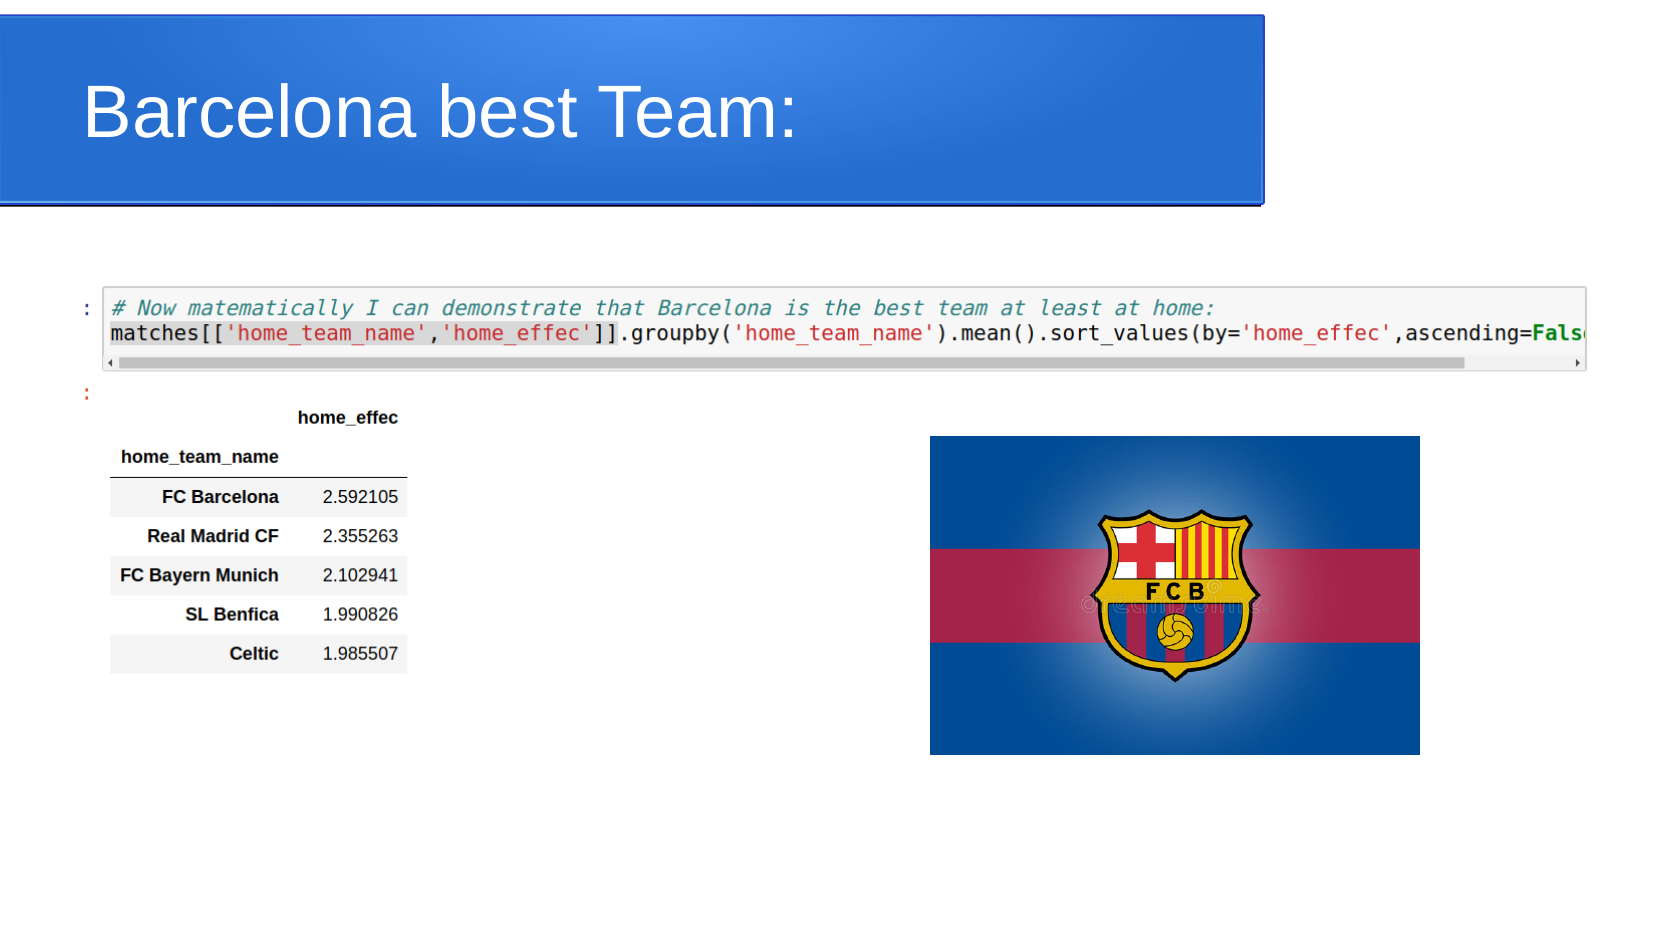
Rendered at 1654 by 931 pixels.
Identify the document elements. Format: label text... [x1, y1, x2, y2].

picture [82, 275, 1596, 755]
title Barcelona best Team: [82, 35, 1235, 189]
